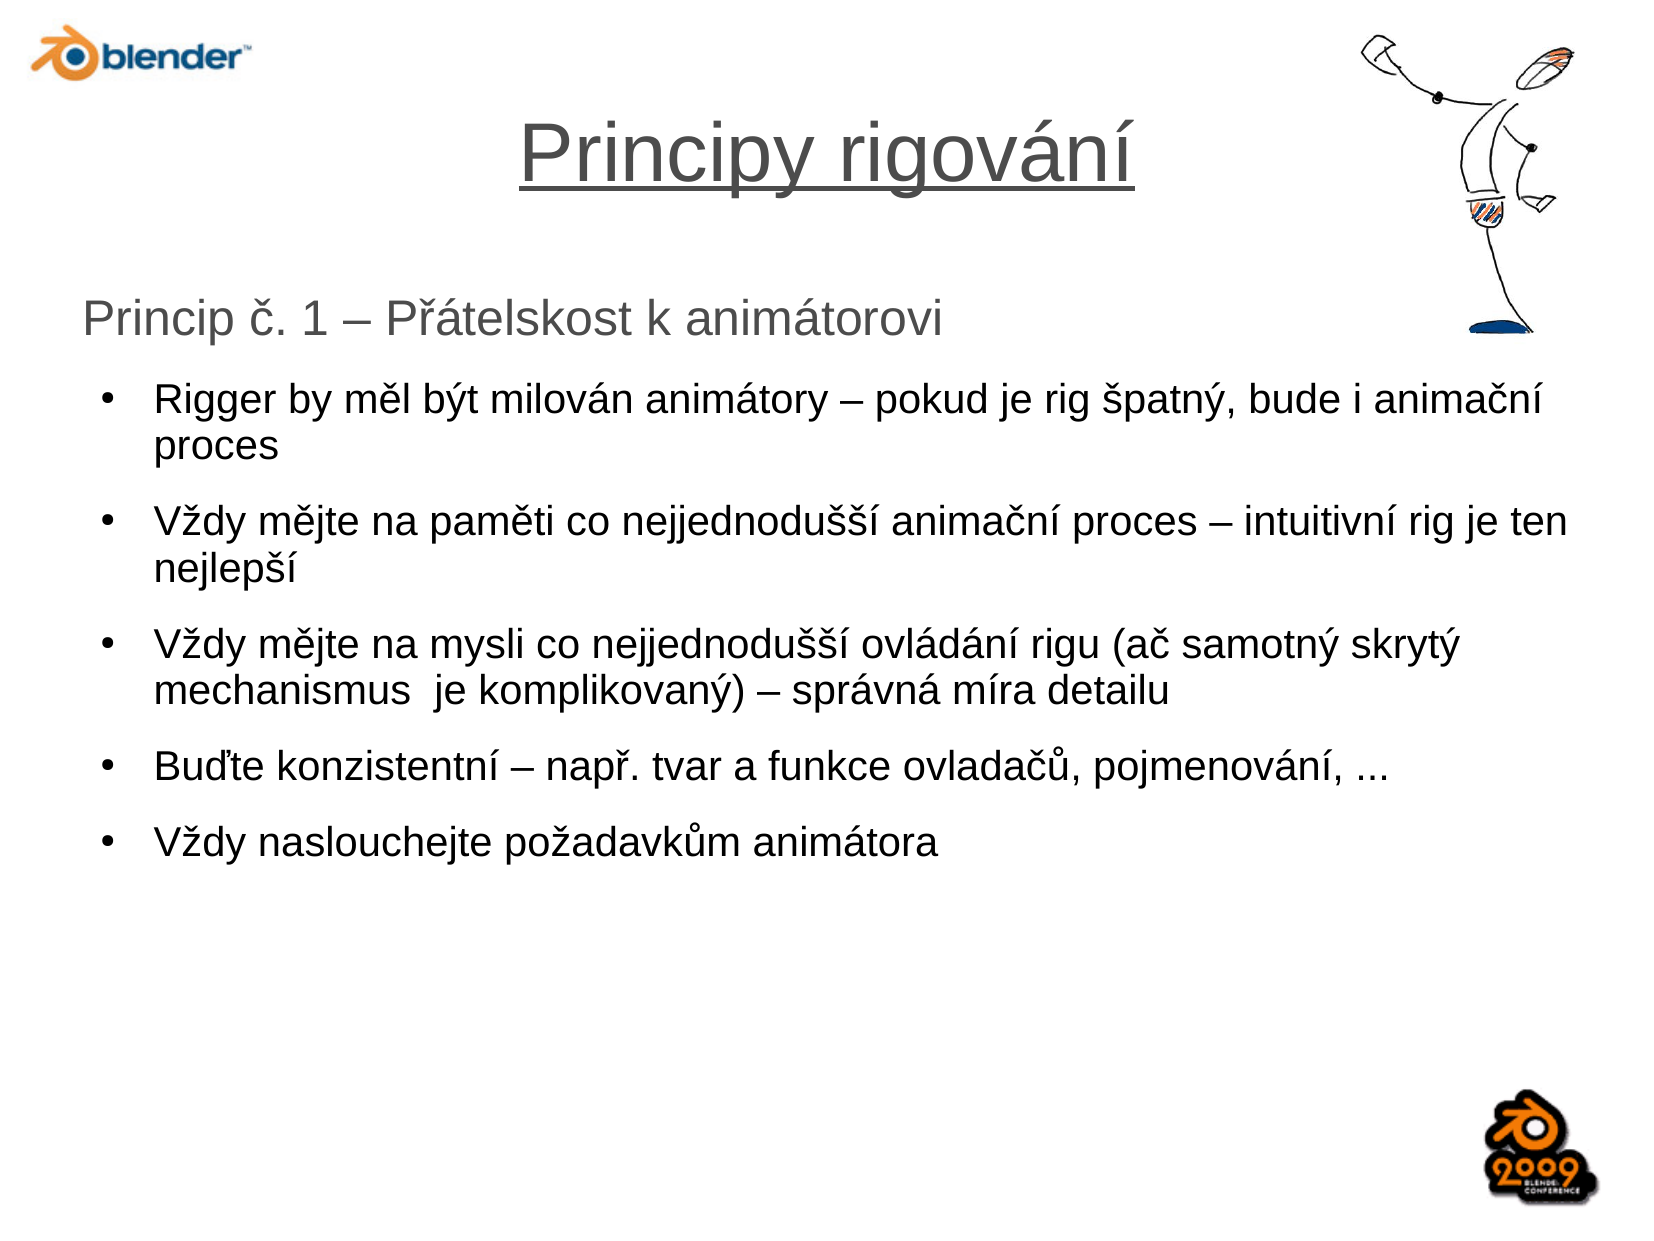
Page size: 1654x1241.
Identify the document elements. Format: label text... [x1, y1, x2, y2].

list Princip č. 1 – Přátelskost k animátorovi Rigger by měl být milován animátory – pokud je rig špatný, bude i animační proces Vždy mějte na paměti co nejjednodušší animační proces – intuitivní rig je ten nejlepší Vždy mějte na mysli co nejjednodušší ovládání rigu (ač samotný skrytý mechanismus je komplikovaný) – správná míra detailu Buďte konzistentní – např. tvar a funkce ovladačů, pojmenování, ... Vždy naslouchejte požadavkům animátora [82, 290, 1571, 1109]
picture [1476, 1085, 1602, 1211]
picture [1338, 3, 1653, 358]
title Principy rigování [82, 49, 1571, 257]
picture [15, 18, 266, 89]
